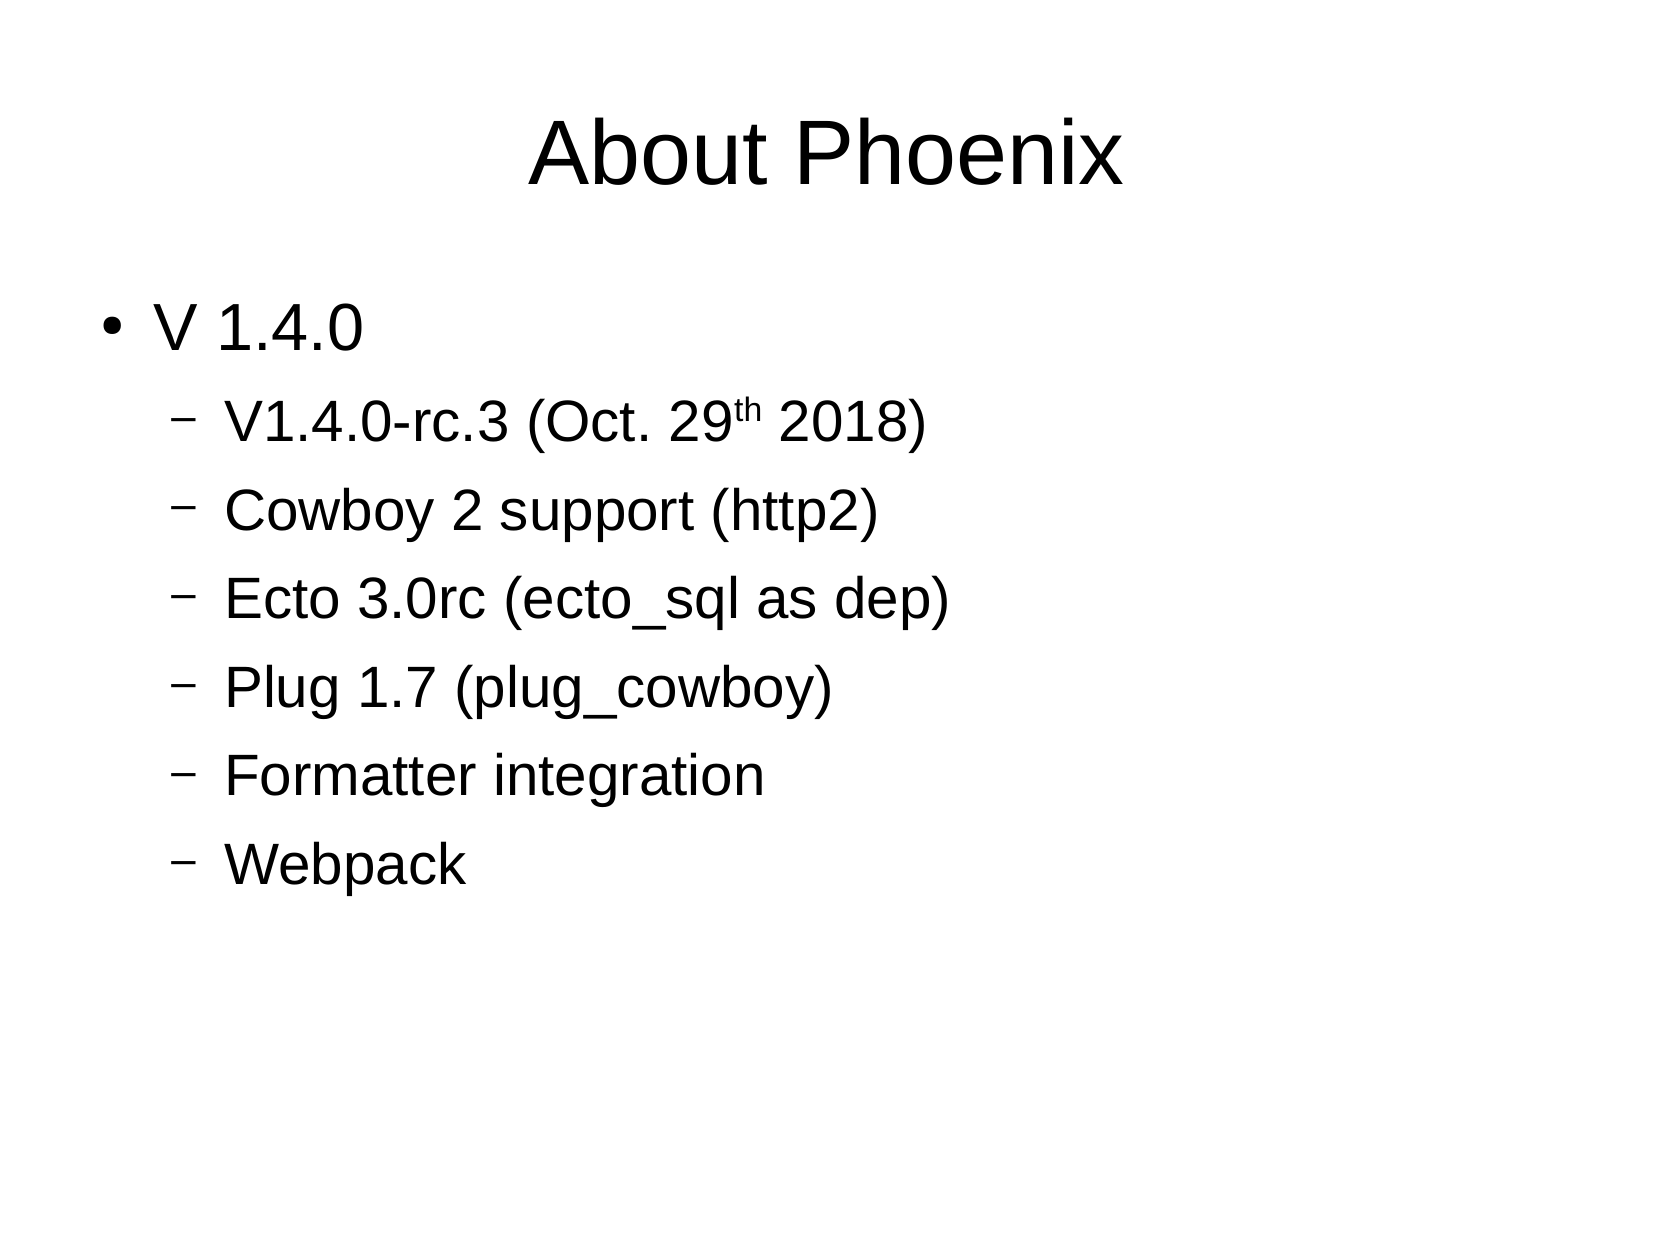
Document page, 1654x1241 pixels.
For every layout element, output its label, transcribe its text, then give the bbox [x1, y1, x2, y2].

list V 1.4.0 V1.4.0-rc.3 (Oct. 29th 2018) Cowboy 2 support (http2) Ecto 3.0rc (ecto_sql as dep) Plug 1.7 (plug_cowboy) Formatter integration Webpack [82, 290, 1571, 1010]
title About Phoenix [82, 49, 1571, 257]
